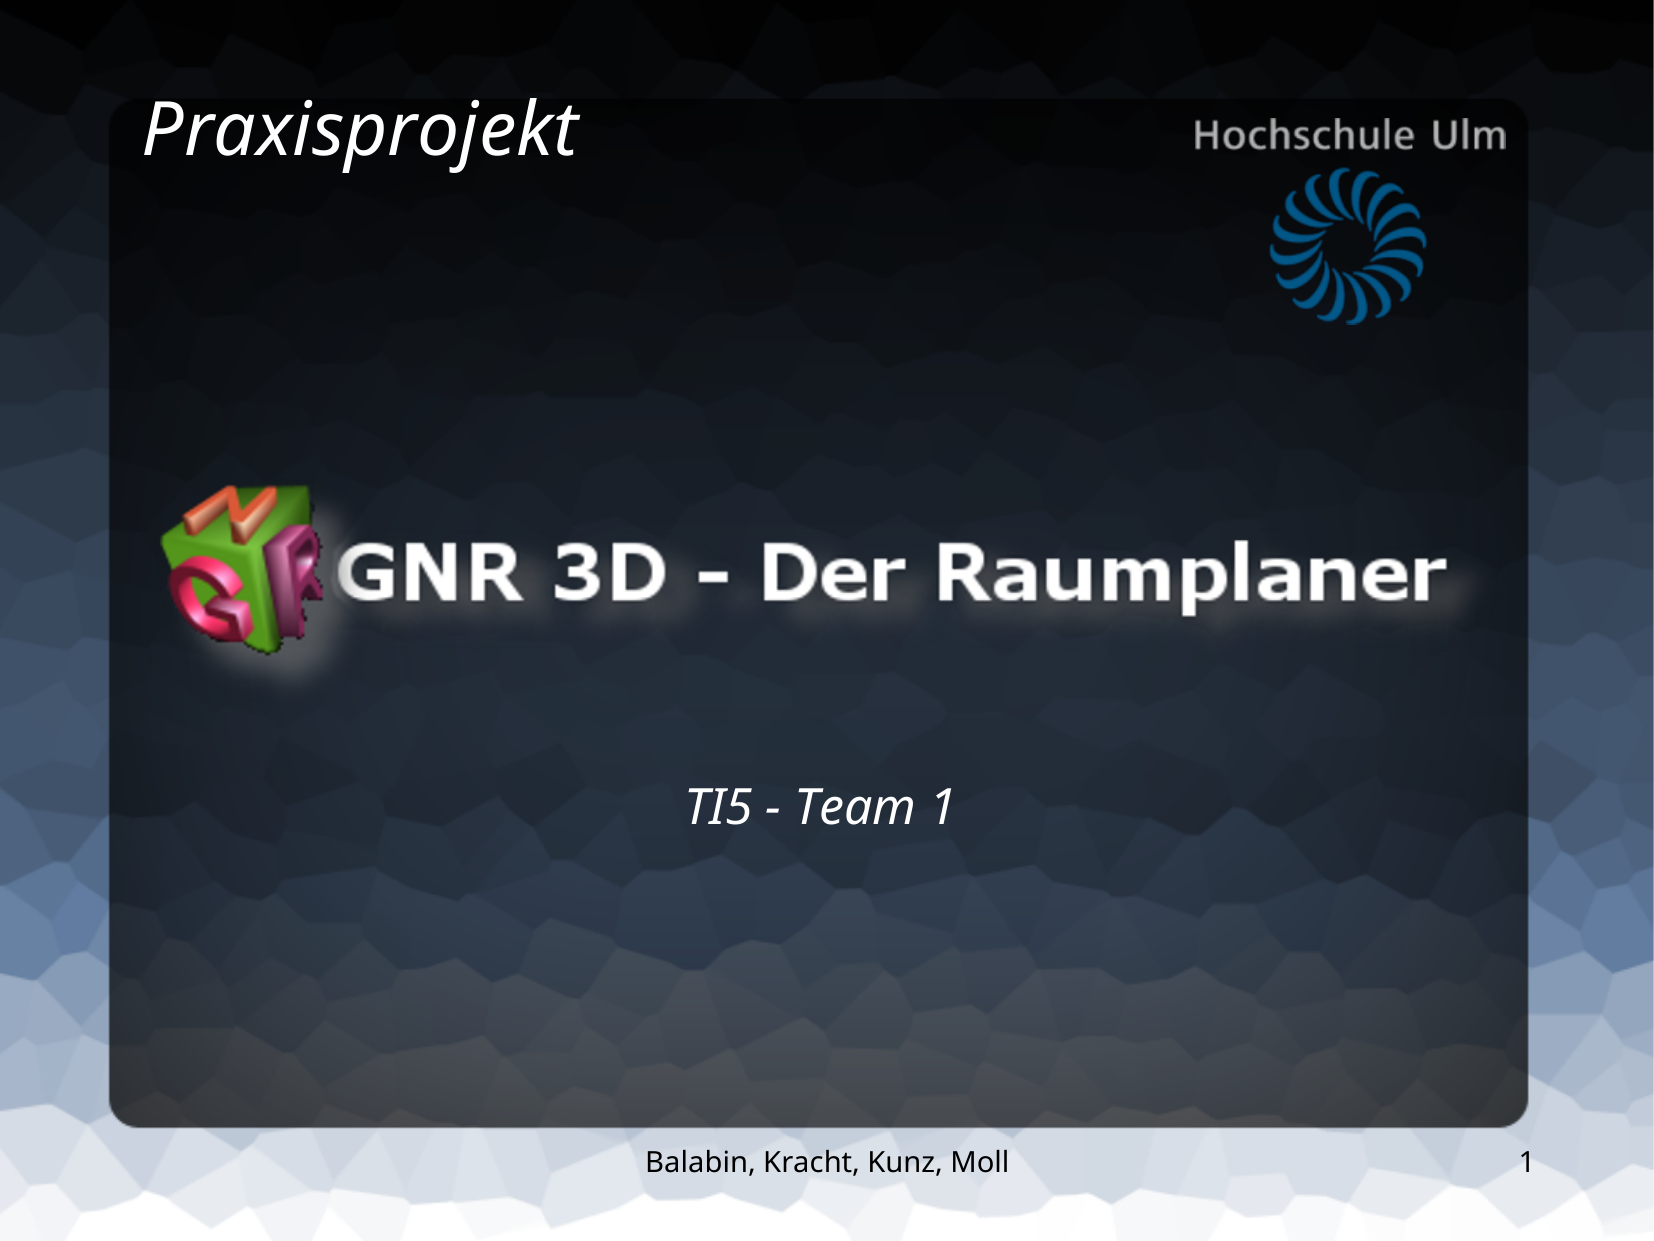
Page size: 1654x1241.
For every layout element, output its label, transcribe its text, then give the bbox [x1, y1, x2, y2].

subtitle Praxisprojekt TI5 - Team 1 [76, 76, 1565, 1068]
picture [0, 0, 1654, 1241]
